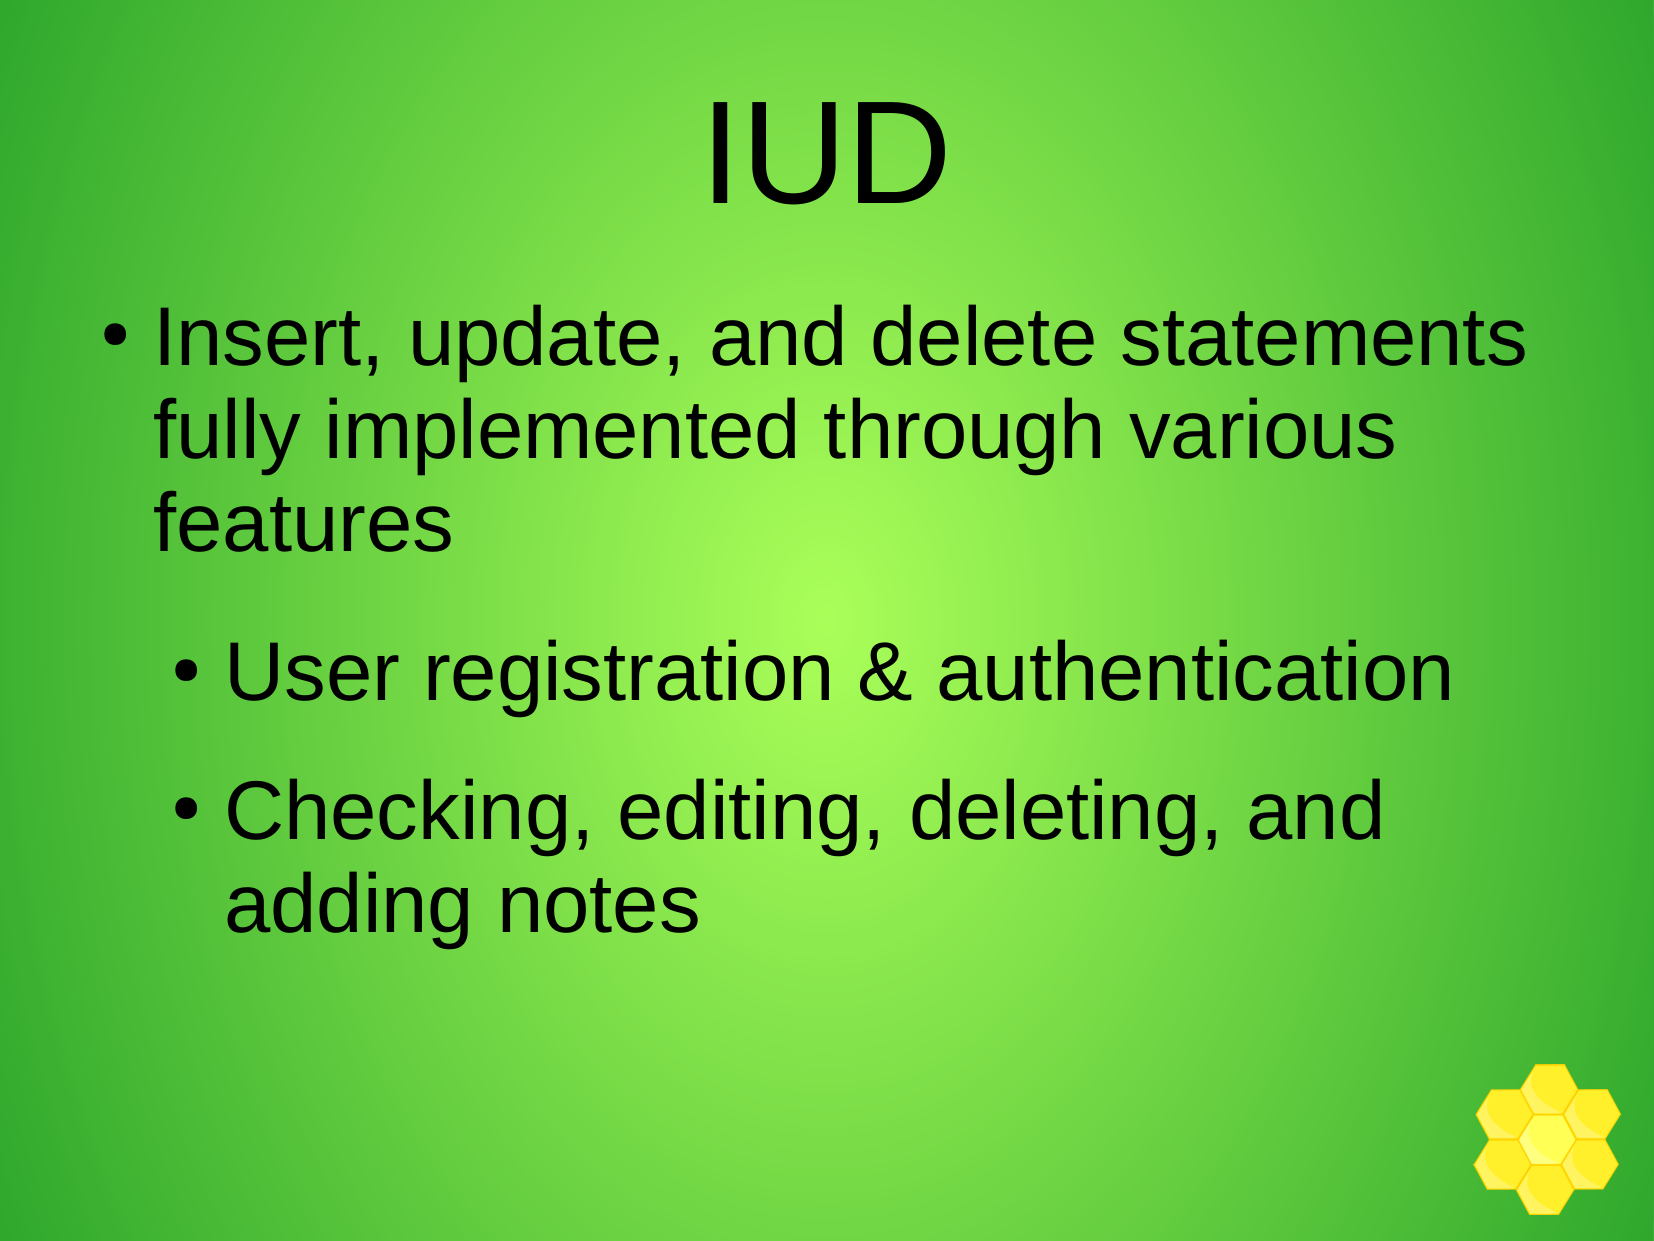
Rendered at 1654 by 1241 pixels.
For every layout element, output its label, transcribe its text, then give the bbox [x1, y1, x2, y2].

list Insert, update, and delete statements fully implemented through various features User registration & authentication Checking, editing, deleting, and adding notes [82, 290, 1571, 1010]
title IUD [82, 49, 1571, 257]
picture [1473, 1064, 1621, 1216]
